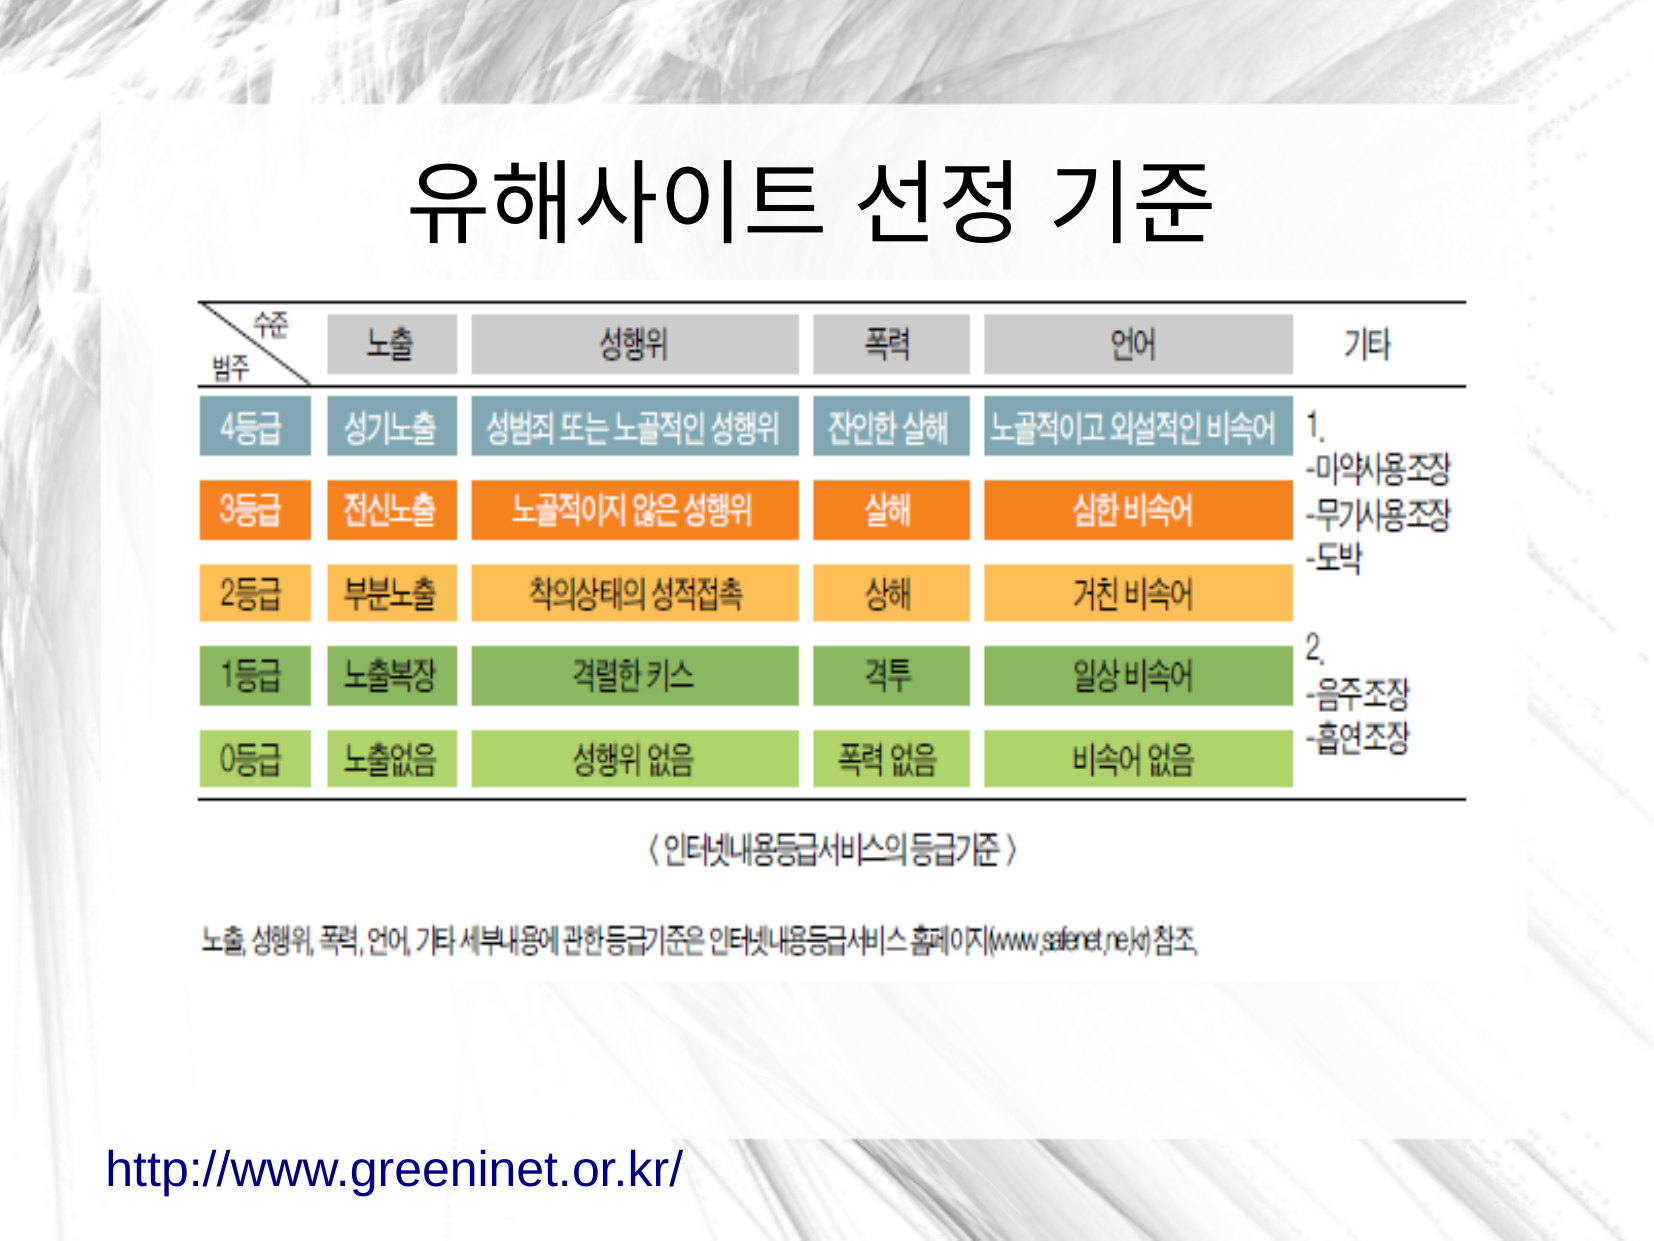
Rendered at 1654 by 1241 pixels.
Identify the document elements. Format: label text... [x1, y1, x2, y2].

text_box http://www.greeninet.or.kr/ [90, 1133, 1583, 1205]
picture [0, 0, 1654, 1241]
title 유해사이트 선정 기준 [118, 112, 1506, 281]
